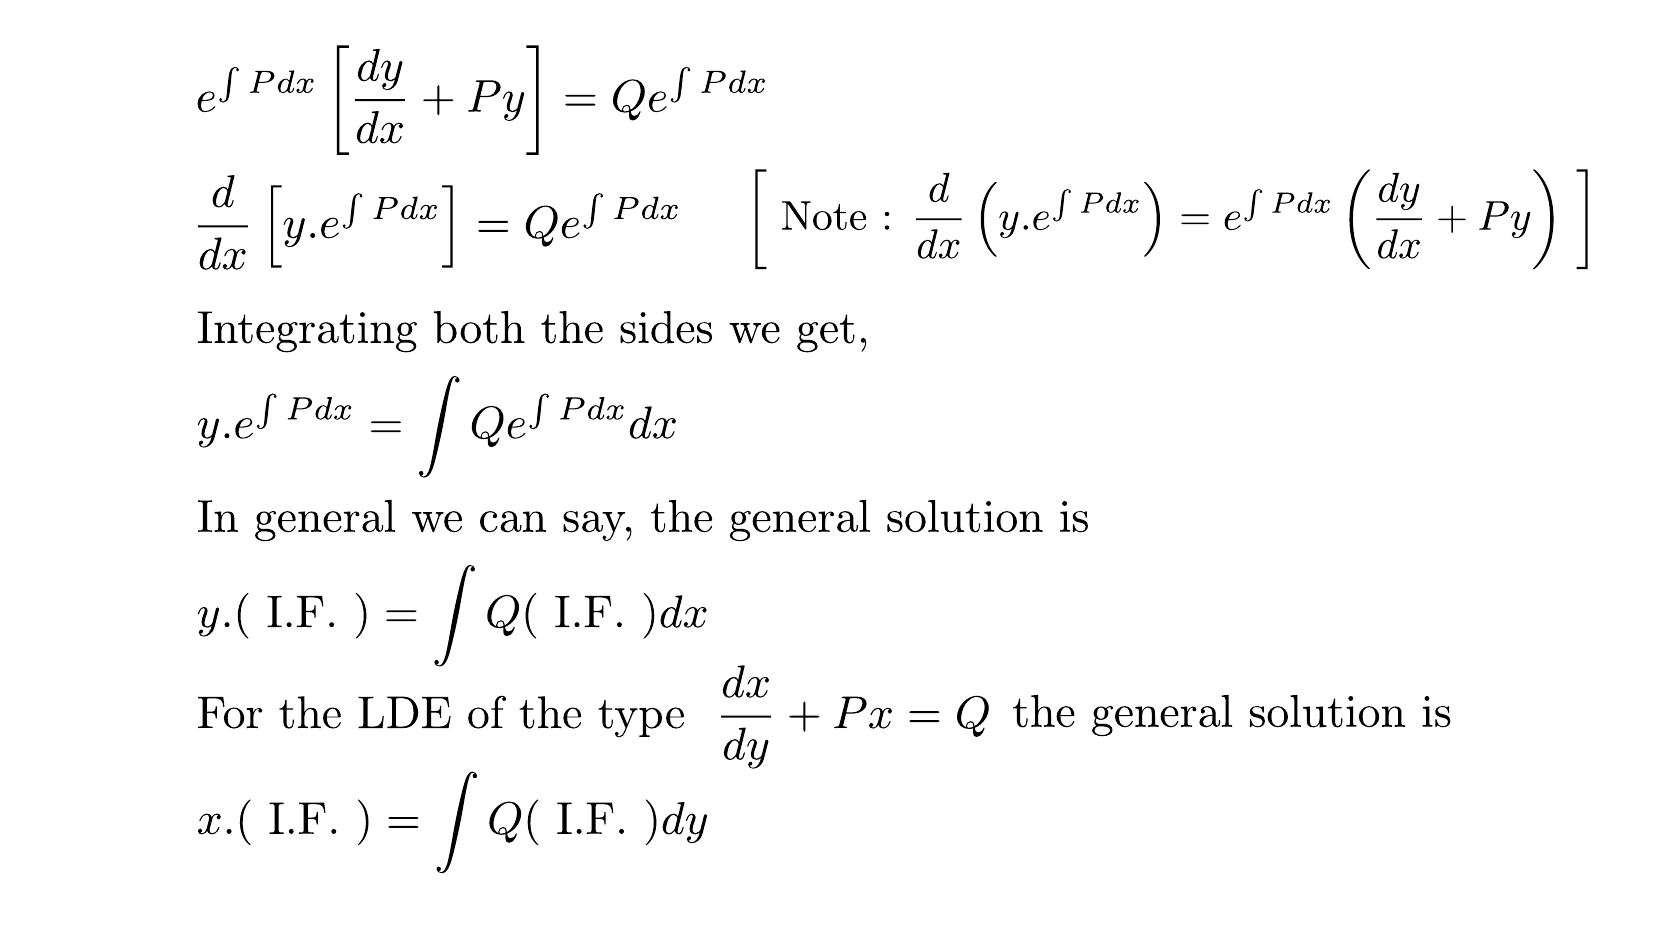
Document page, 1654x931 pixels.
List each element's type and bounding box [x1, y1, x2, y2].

text_box [197, 310, 867, 353]
text_box [747, 169, 1588, 270]
text_box [197, 771, 708, 874]
subtitle [47, 31, 1622, 896]
text_box [197, 175, 678, 270]
text_box [198, 499, 1088, 542]
text_box [197, 45, 766, 155]
text_box [197, 564, 989, 769]
text_box [1013, 694, 1451, 737]
text_box [197, 375, 676, 478]
